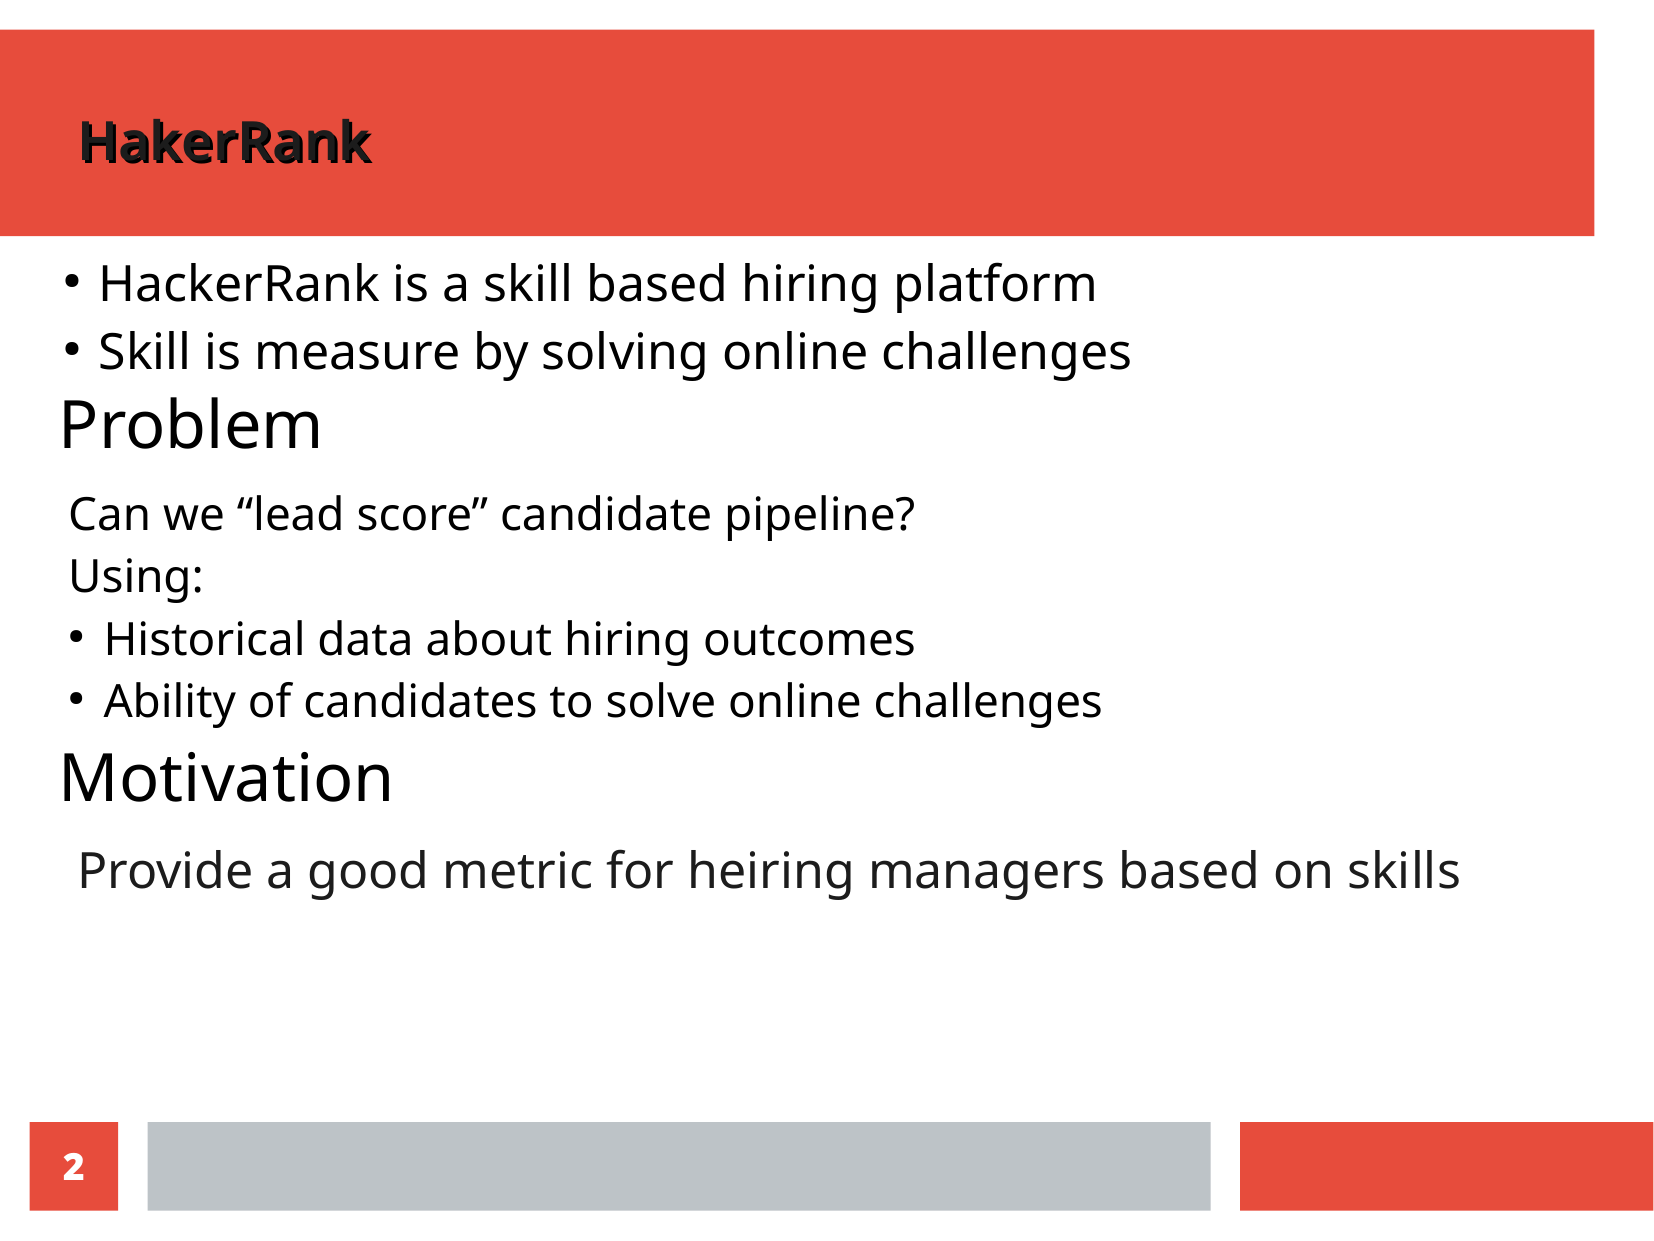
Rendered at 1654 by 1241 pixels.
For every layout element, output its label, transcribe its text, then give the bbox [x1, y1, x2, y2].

list Provide a good metric for heiring managers based on skills [41, 835, 1548, 979]
text_box Can we “lead score” candidate pipeline? Using: Historical data about hiring outcomes Ability of candidates to solve online challenges [53, 473, 1599, 701]
list HakerRank [41, 102, 1548, 336]
title Problem [59, 371, 1537, 469]
text_box HackerRank is a skill based hiring platform Skill is measure by solving online challenges [48, 240, 1231, 372]
title Motivation [59, 724, 1537, 821]
